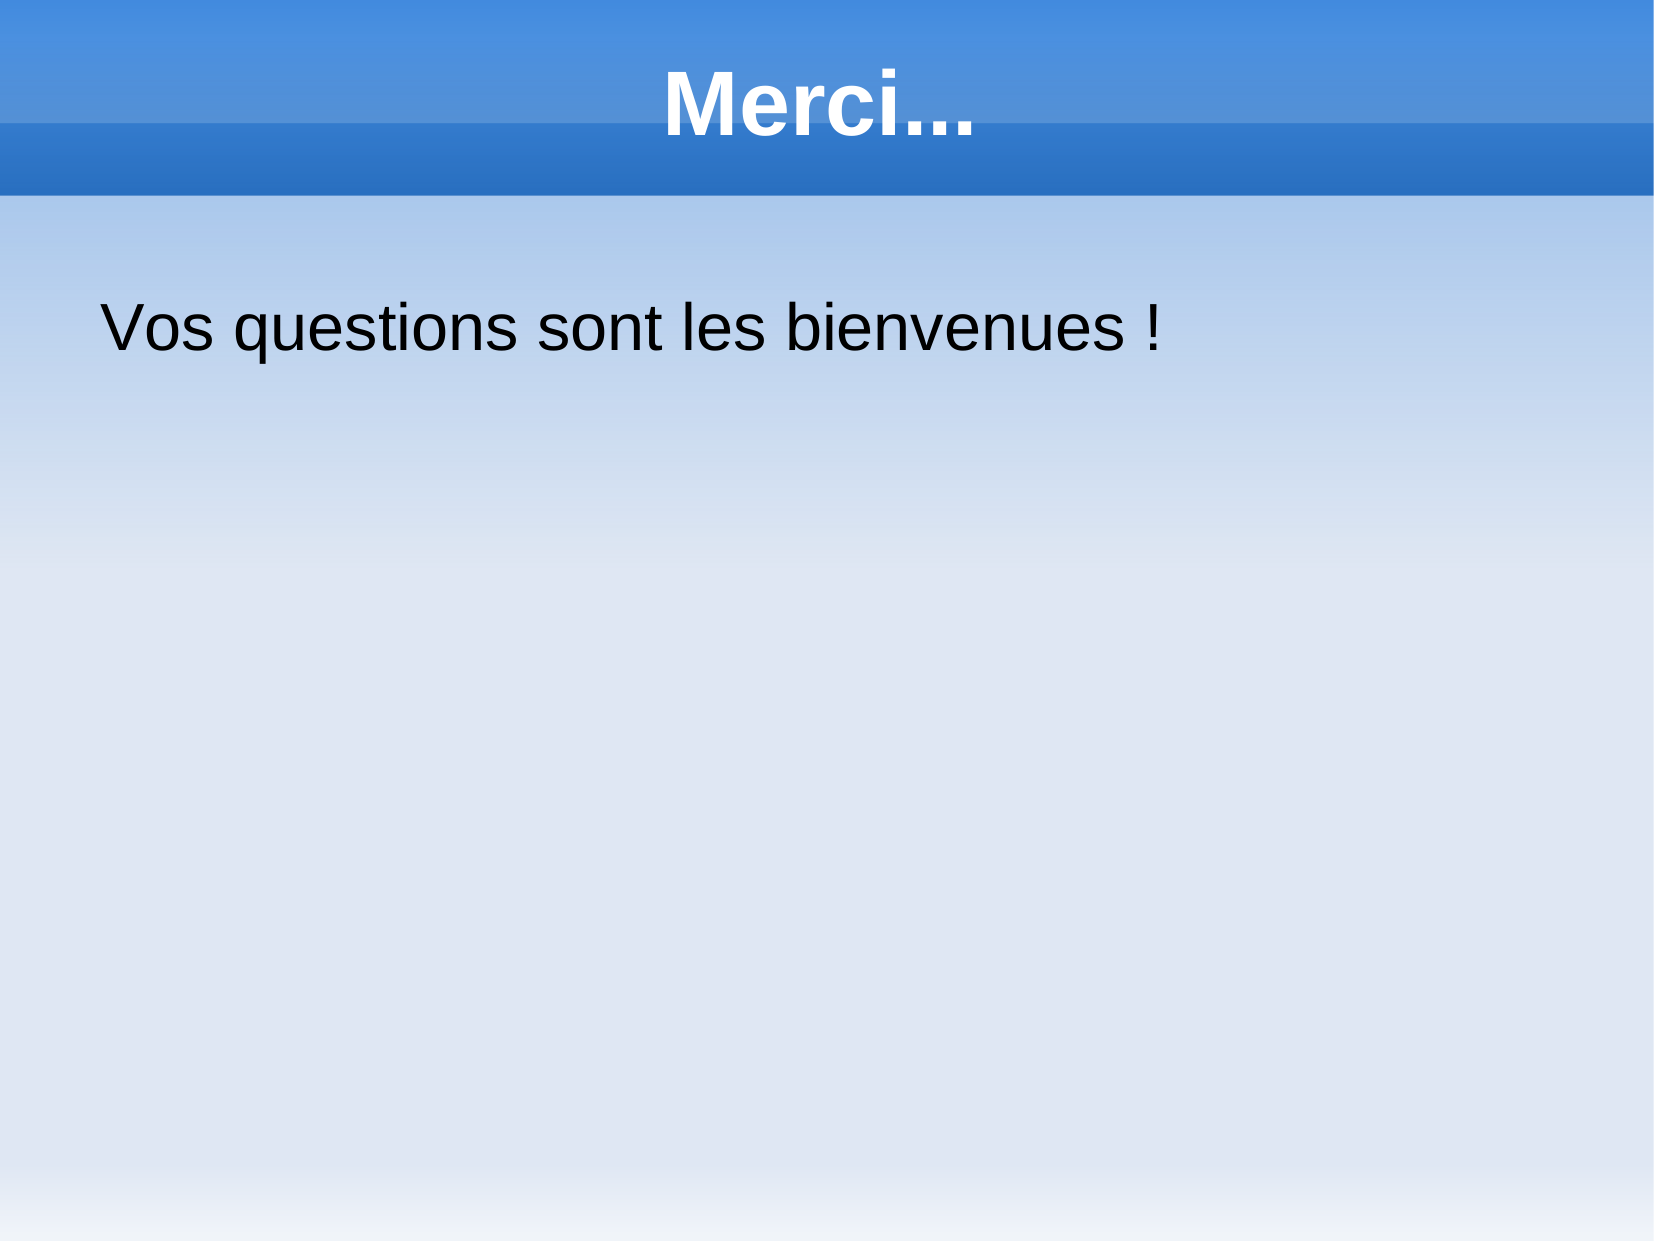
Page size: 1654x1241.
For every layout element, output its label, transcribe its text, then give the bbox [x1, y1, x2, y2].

picture [0, 0, 1654, 1241]
title Merci... [76, 7, 1565, 200]
list Vos questions sont les bienvenues ! [82, 290, 1571, 886]
